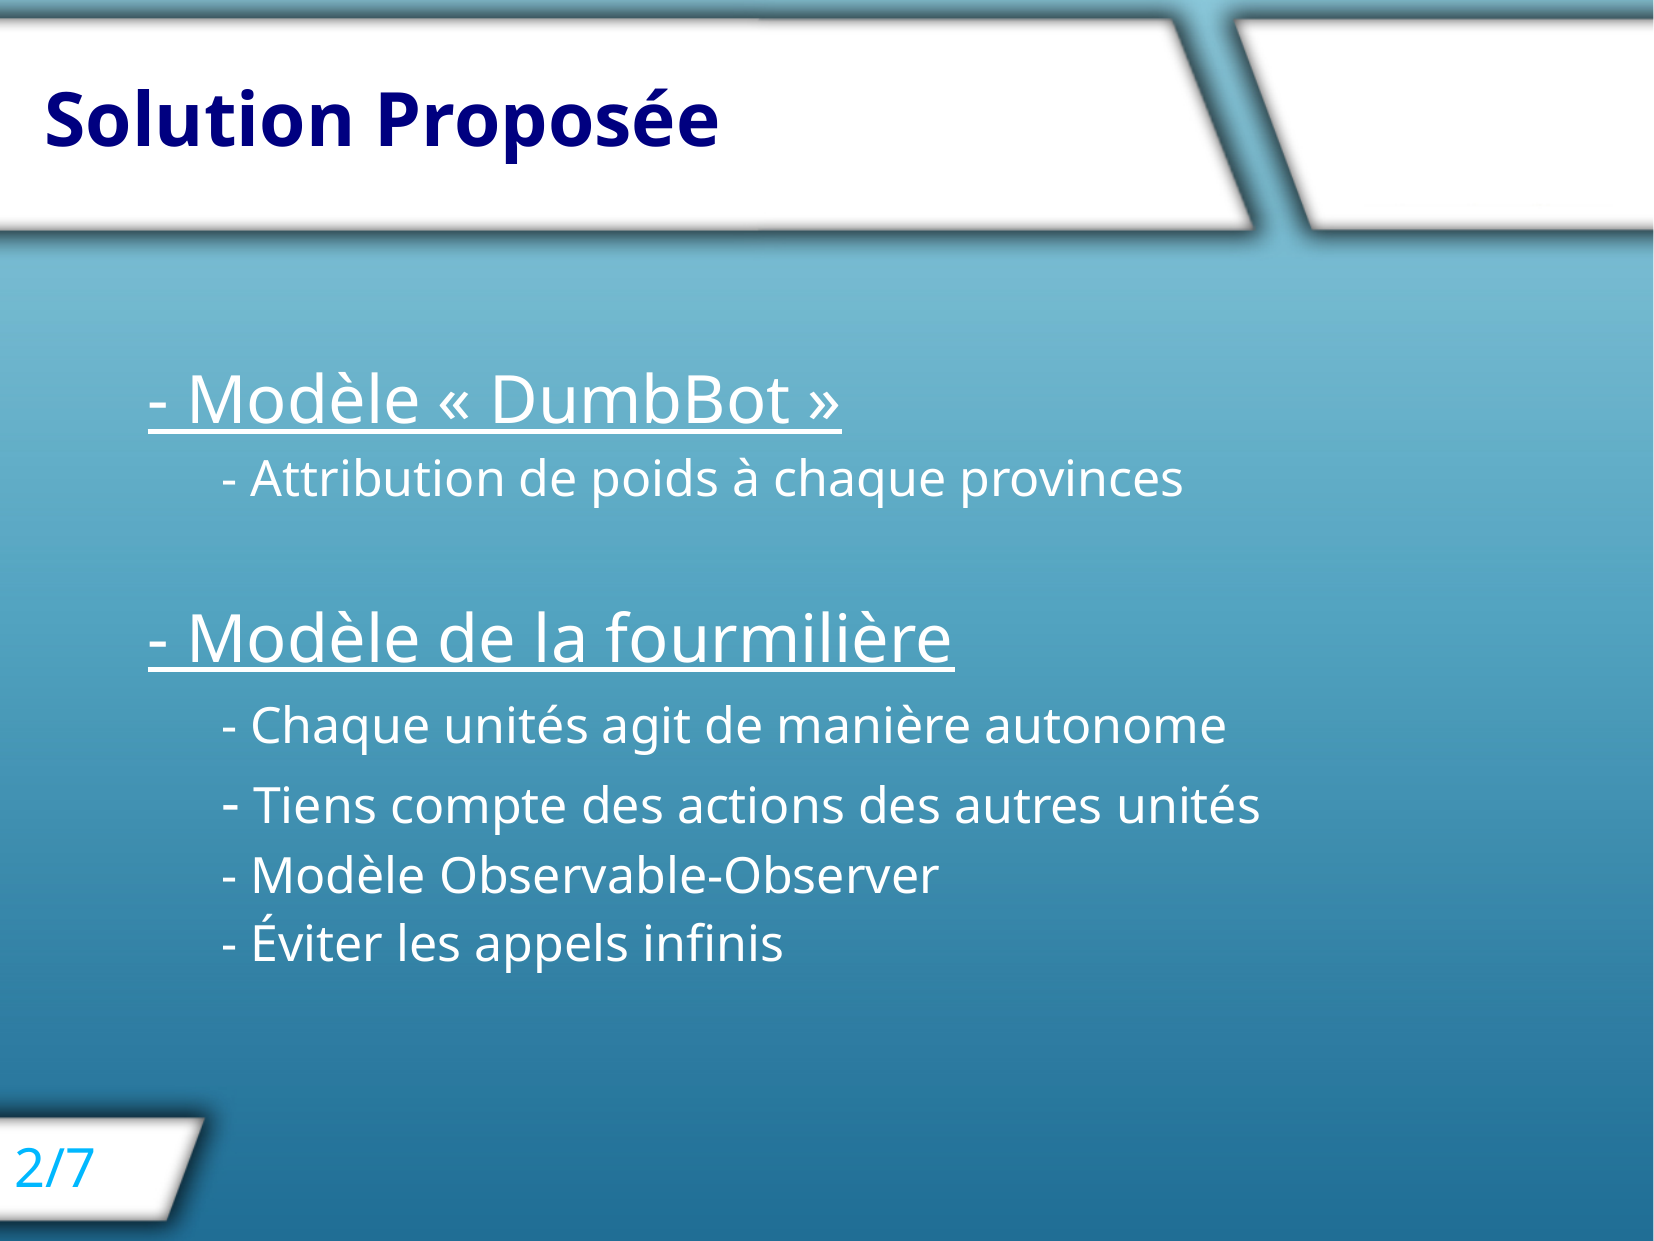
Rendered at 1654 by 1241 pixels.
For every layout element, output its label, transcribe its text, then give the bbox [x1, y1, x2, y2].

text_box Solution Proposée [29, 59, 1004, 180]
text_box 2/7 [0, 1122, 1123, 1214]
text_box - Modèle « DumbBot » - Attribution de poids à chaque provinces - Modèle de la fourmilière - Chaque unités agit de manière autonome - Tiens compte des actions des autres unités - Modèle Observable-Observer - Éviter les appels infinis [59, 345, 1565, 1007]
picture [0, 0, 1654, 1241]
